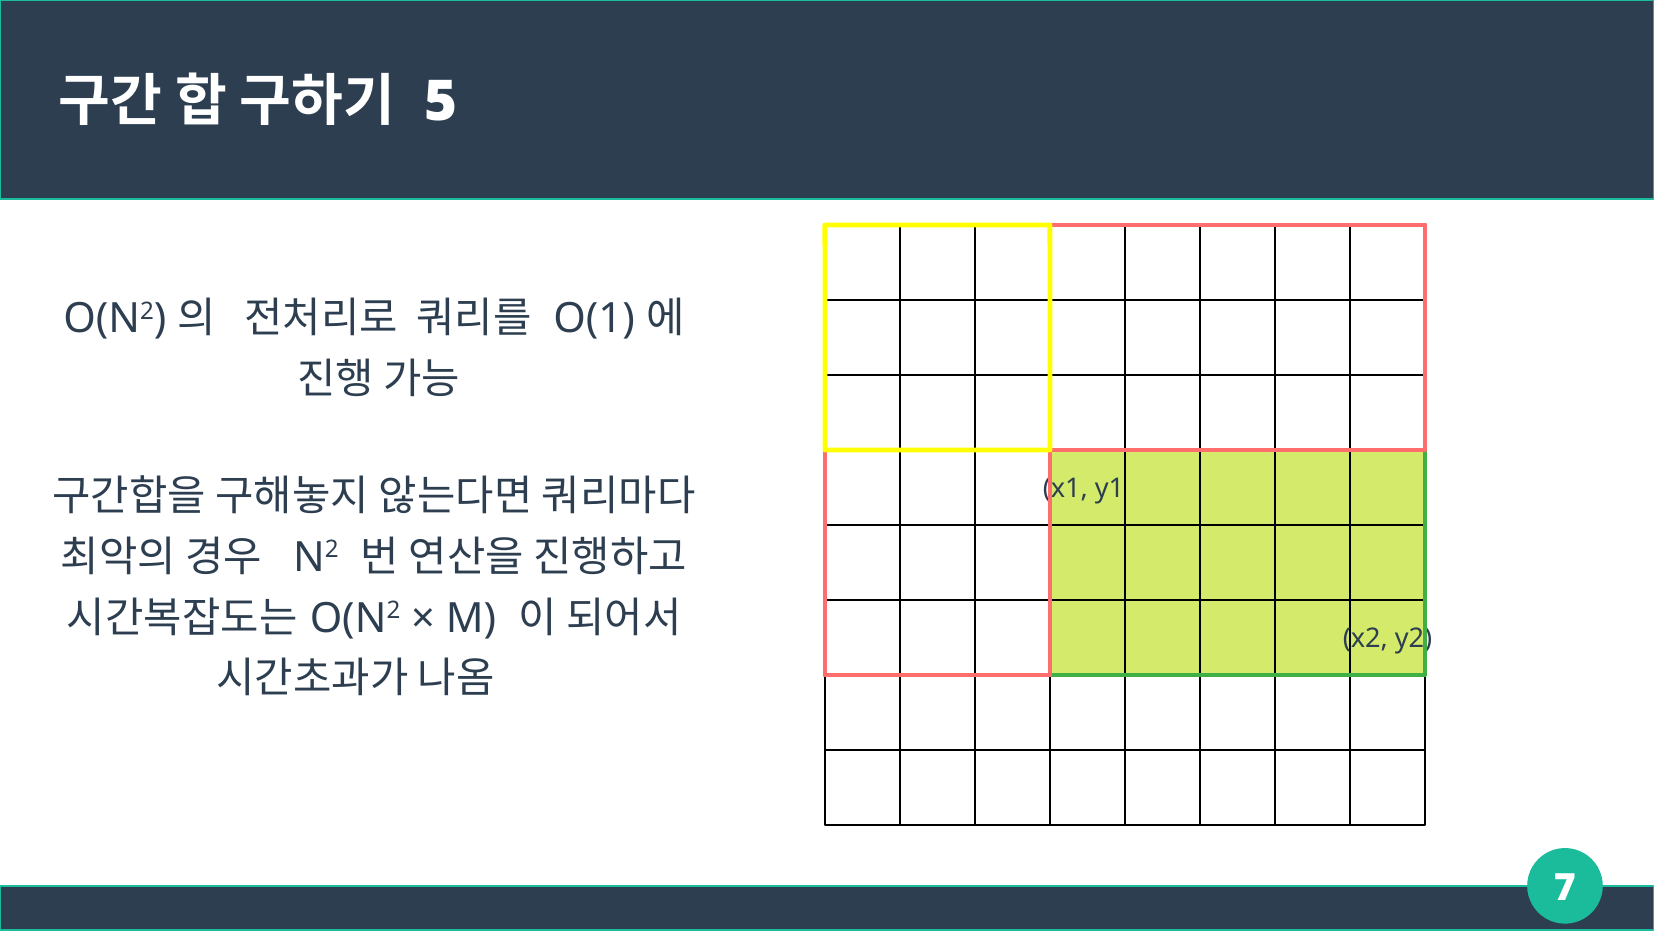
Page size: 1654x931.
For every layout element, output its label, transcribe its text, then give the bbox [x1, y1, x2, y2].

text_box (x1, y1) [1052, 452, 1125, 525]
text_box O(N2)의 전처리로 쿼리를 O(1)에 진행 가능 구간합을 구해놓지 않는다면 쿼리마다 최악의 경우 N2 번 연산을 진행하고 시간복잡도는O(N2 × M) 이 되어서 시간초과가 나옴 [37, 276, 707, 676]
text_box [1052, 452, 1423, 673]
title 구간 합 구하기 5 [59, 37, 1595, 156]
text_box (x2, y2) [1350, 600, 1423, 673]
